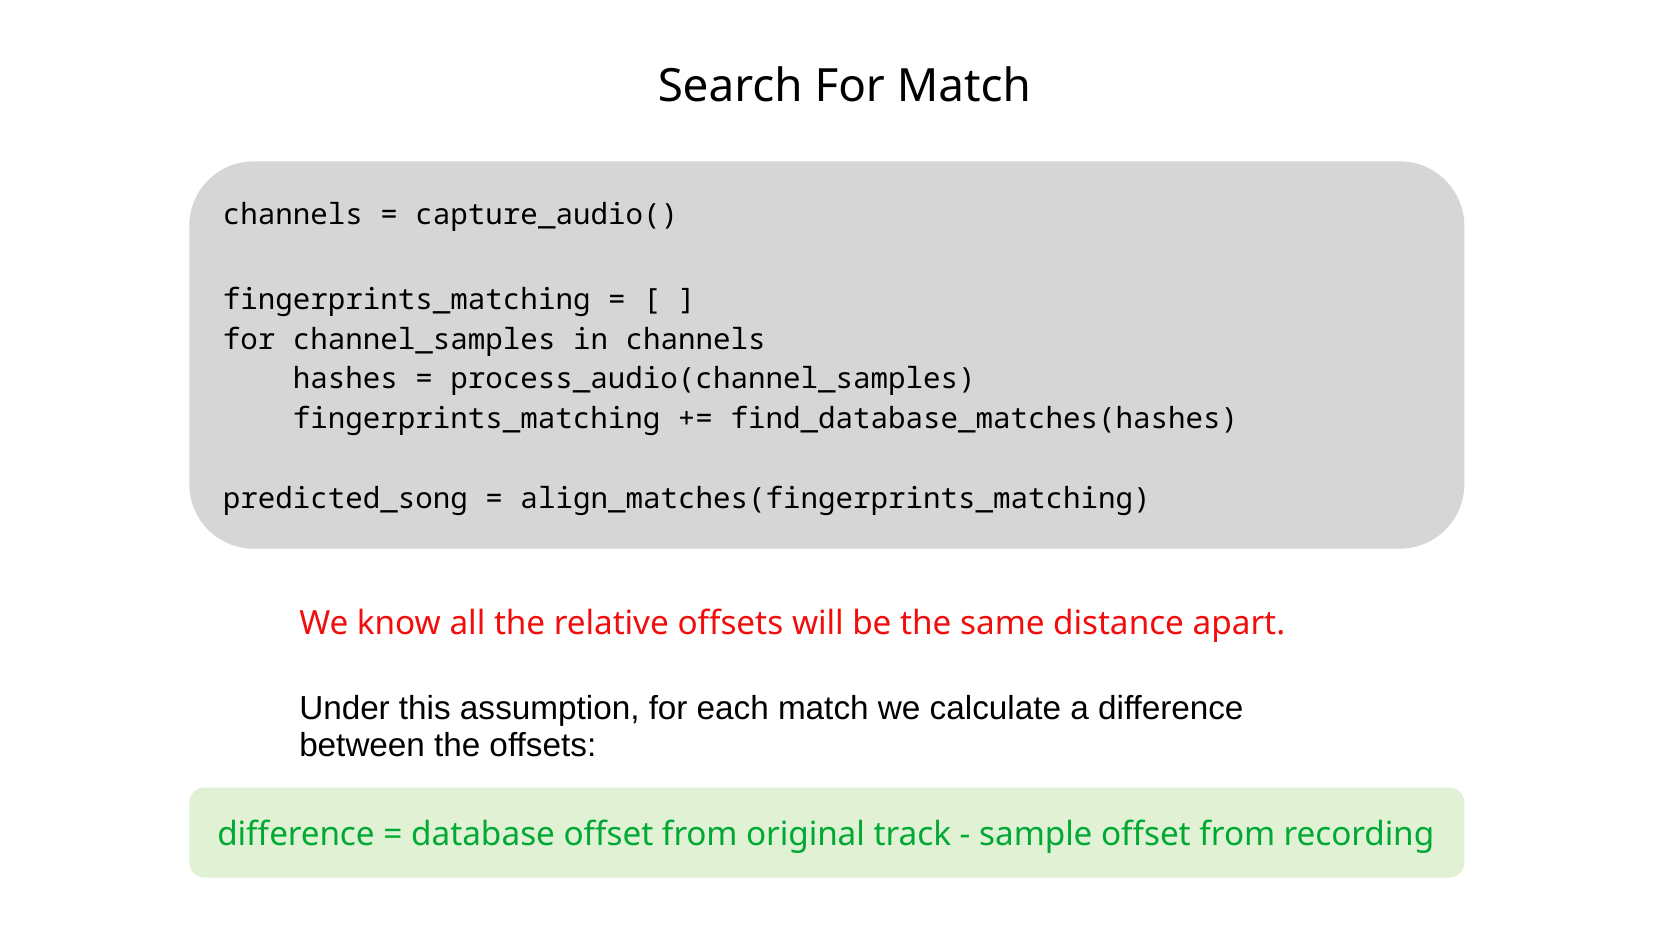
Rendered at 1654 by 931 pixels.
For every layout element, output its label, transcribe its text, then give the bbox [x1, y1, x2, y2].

text_box difference = database offset from original track - sample offset from recording [189, 787, 1465, 878]
text_box We know all the relative offsets will be the same distance apart. Under this assumption, for each match we calculate a difference between the offsets: [284, 591, 1369, 771]
text_box Search For Match [242, 45, 1411, 136]
text_box channels = capture_audio() fingerprints_matching = [ ] for channel_samples in channels hashes = process_audio(channel_samples) fingerprints_matching += find_database_matches(hashes) predicted_song = align_matches(fingerprints_matching) [189, 161, 1465, 549]
